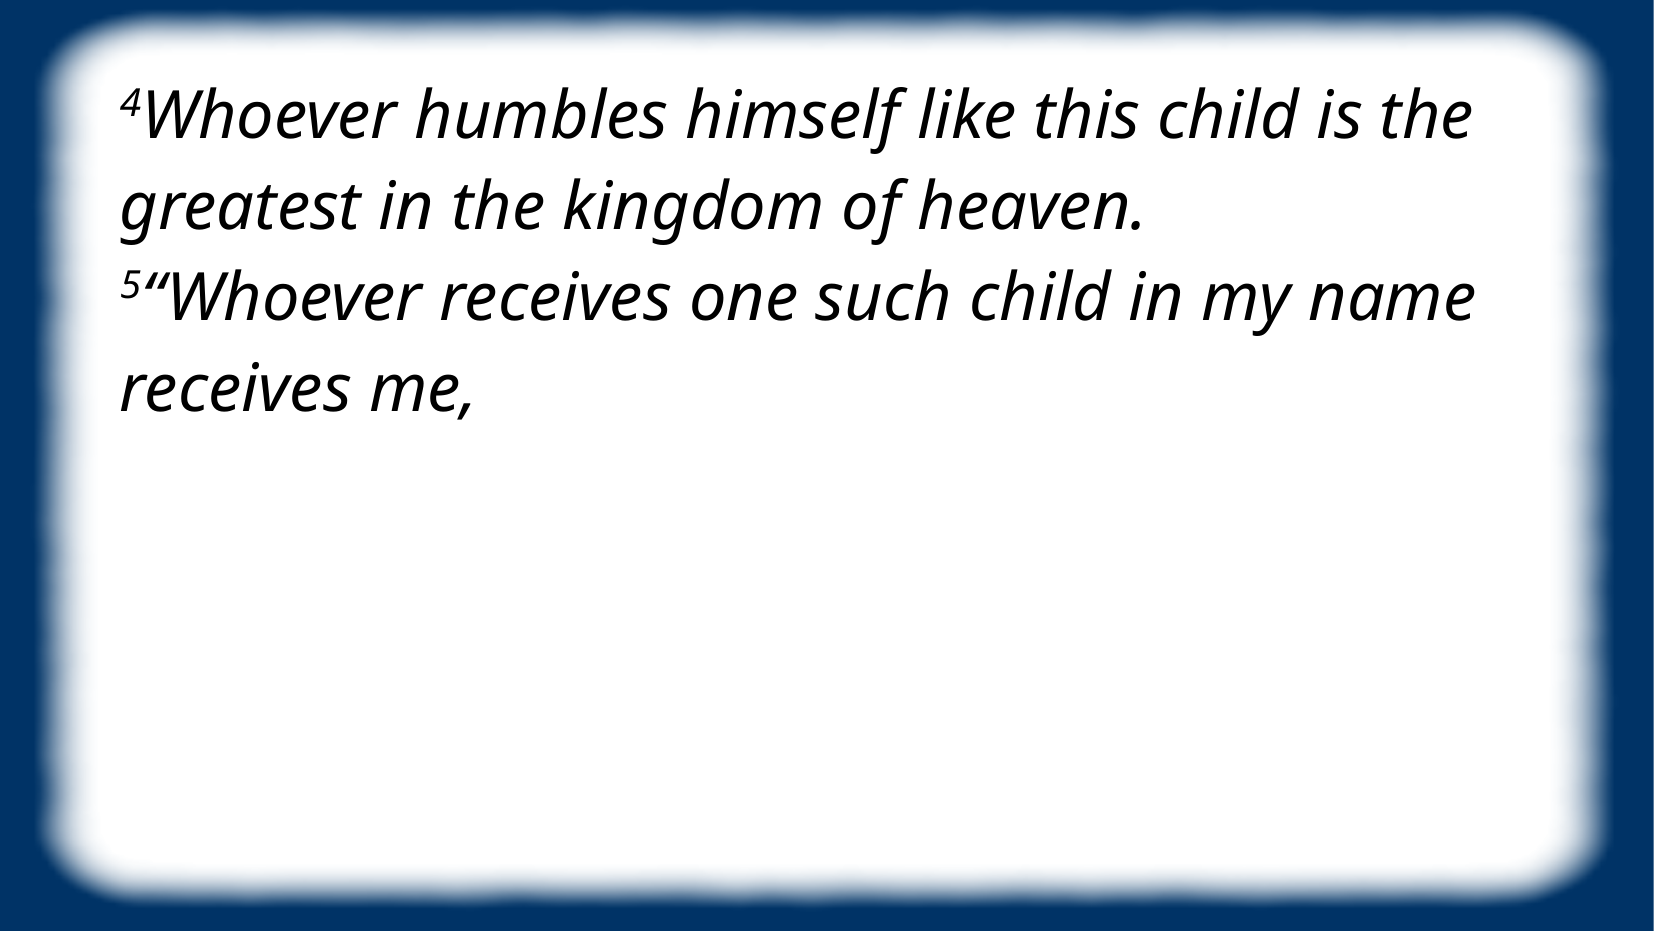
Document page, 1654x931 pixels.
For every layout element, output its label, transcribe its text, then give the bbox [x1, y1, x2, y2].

picture [0, 0, 1654, 931]
text_box 4Whoever humbles himself like this child is the greatest in the kingdom of heaven. 5“Whoever receives one such child in my name receives me, [105, 60, 1546, 451]
